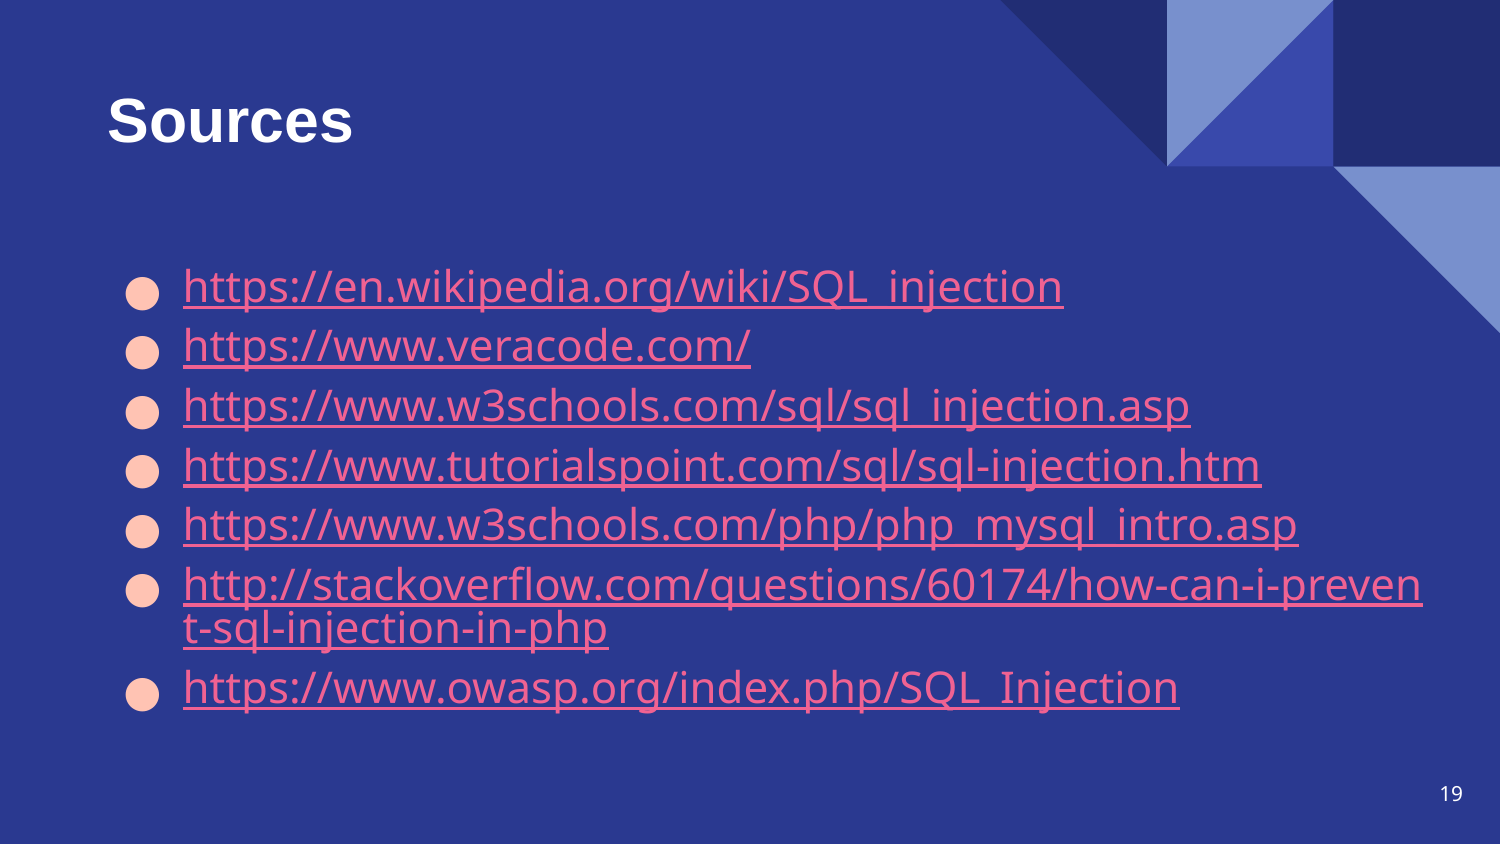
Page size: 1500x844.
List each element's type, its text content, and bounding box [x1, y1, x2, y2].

subtitle https://en.wikipedia.org/wiki/SQL_injection https://www.veracode.com/ https://www.w3schools.com/sql/sql_injection.asp https://www.tutorialspoint.com/sql/sql-injection.htm https://www.w3schools.com/php/php_mysql_intro.asp http://stackoverflow.com/questions/60174/how-can-i-prevent-sql-injection-in-php https://www.owasp.org/index.php/SQL_Injection [92, 243, 1442, 300]
title Sources [92, 32, 1442, 171]
slide_number <number> [1387, 762, 1478, 828]
